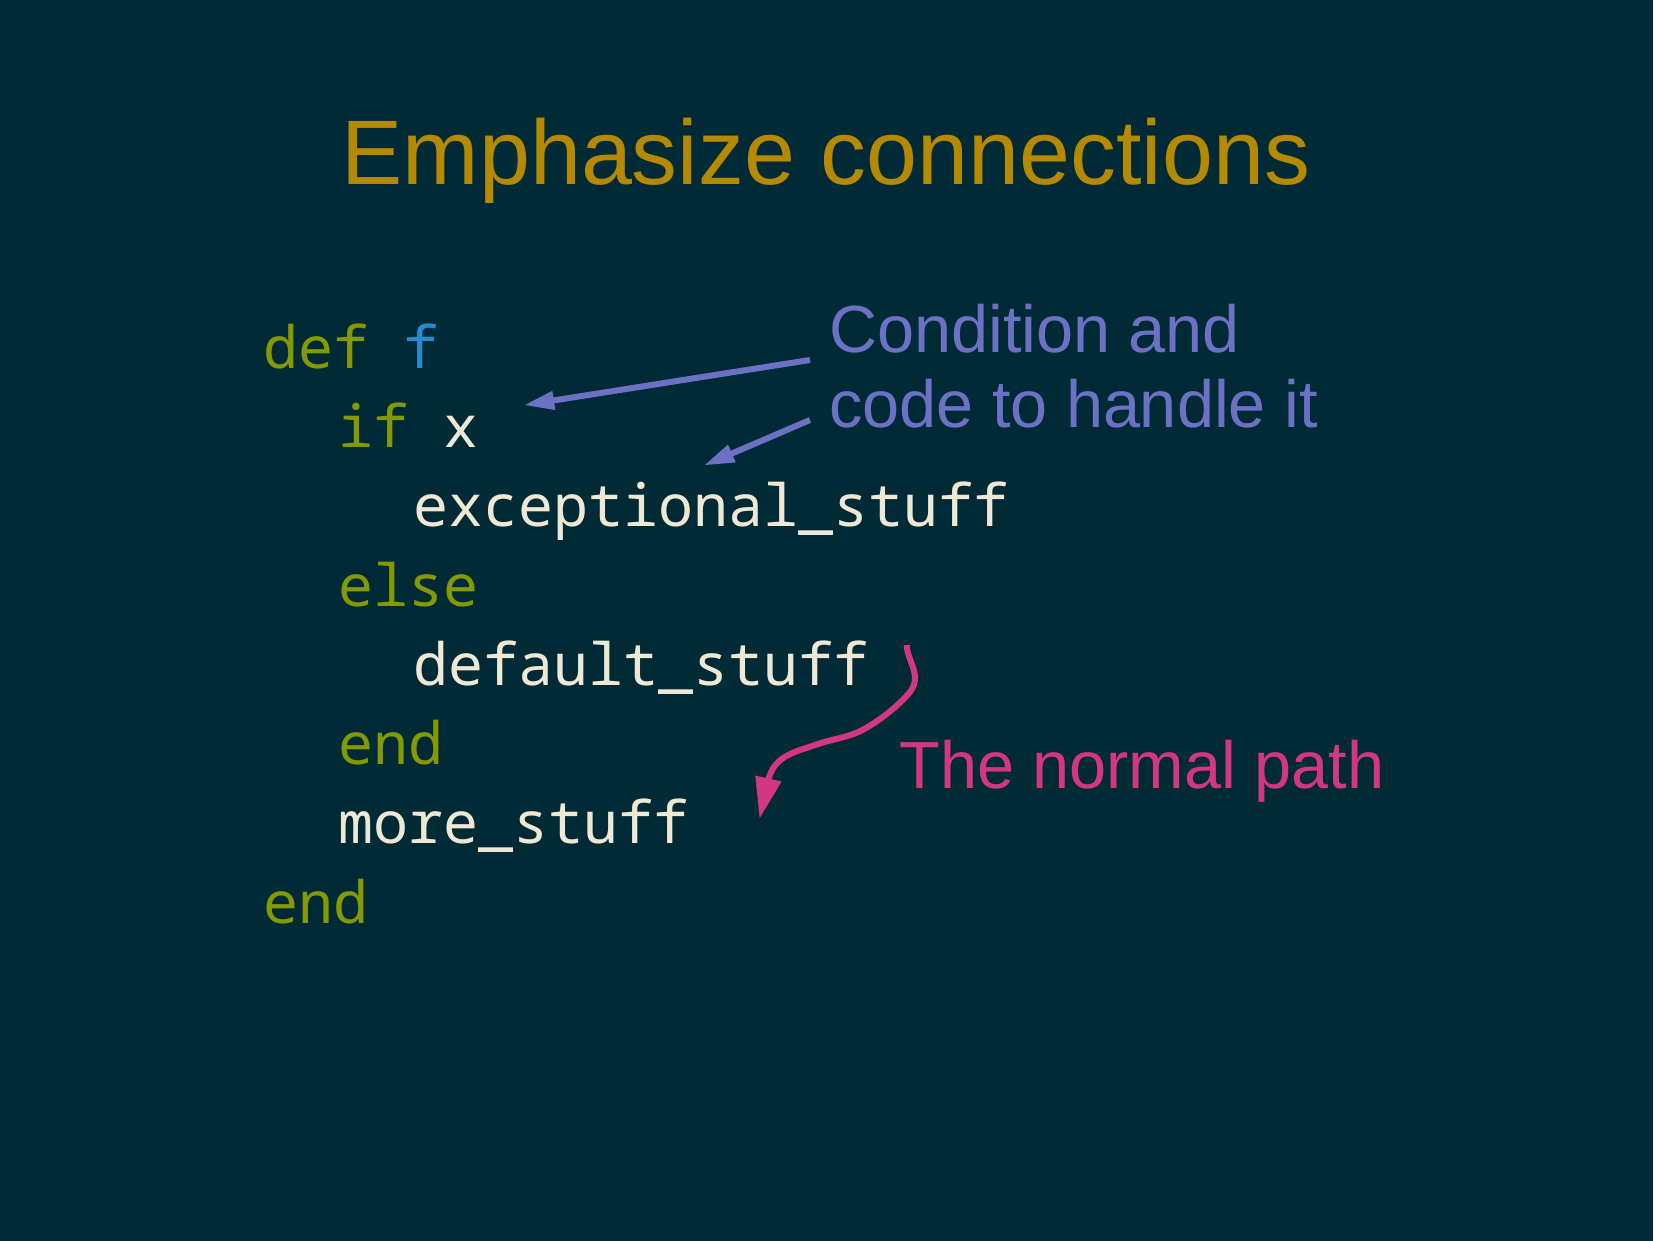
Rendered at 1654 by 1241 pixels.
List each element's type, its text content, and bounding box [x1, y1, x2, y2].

text_box Condition and code to handle it [814, 285, 1336, 450]
text_box def f if x exceptional_stuff else default_stuff end more_stuff end [248, 298, 1404, 1019]
title Emphasize connections [82, 49, 1571, 257]
text_box The normal path [885, 720, 1402, 811]
